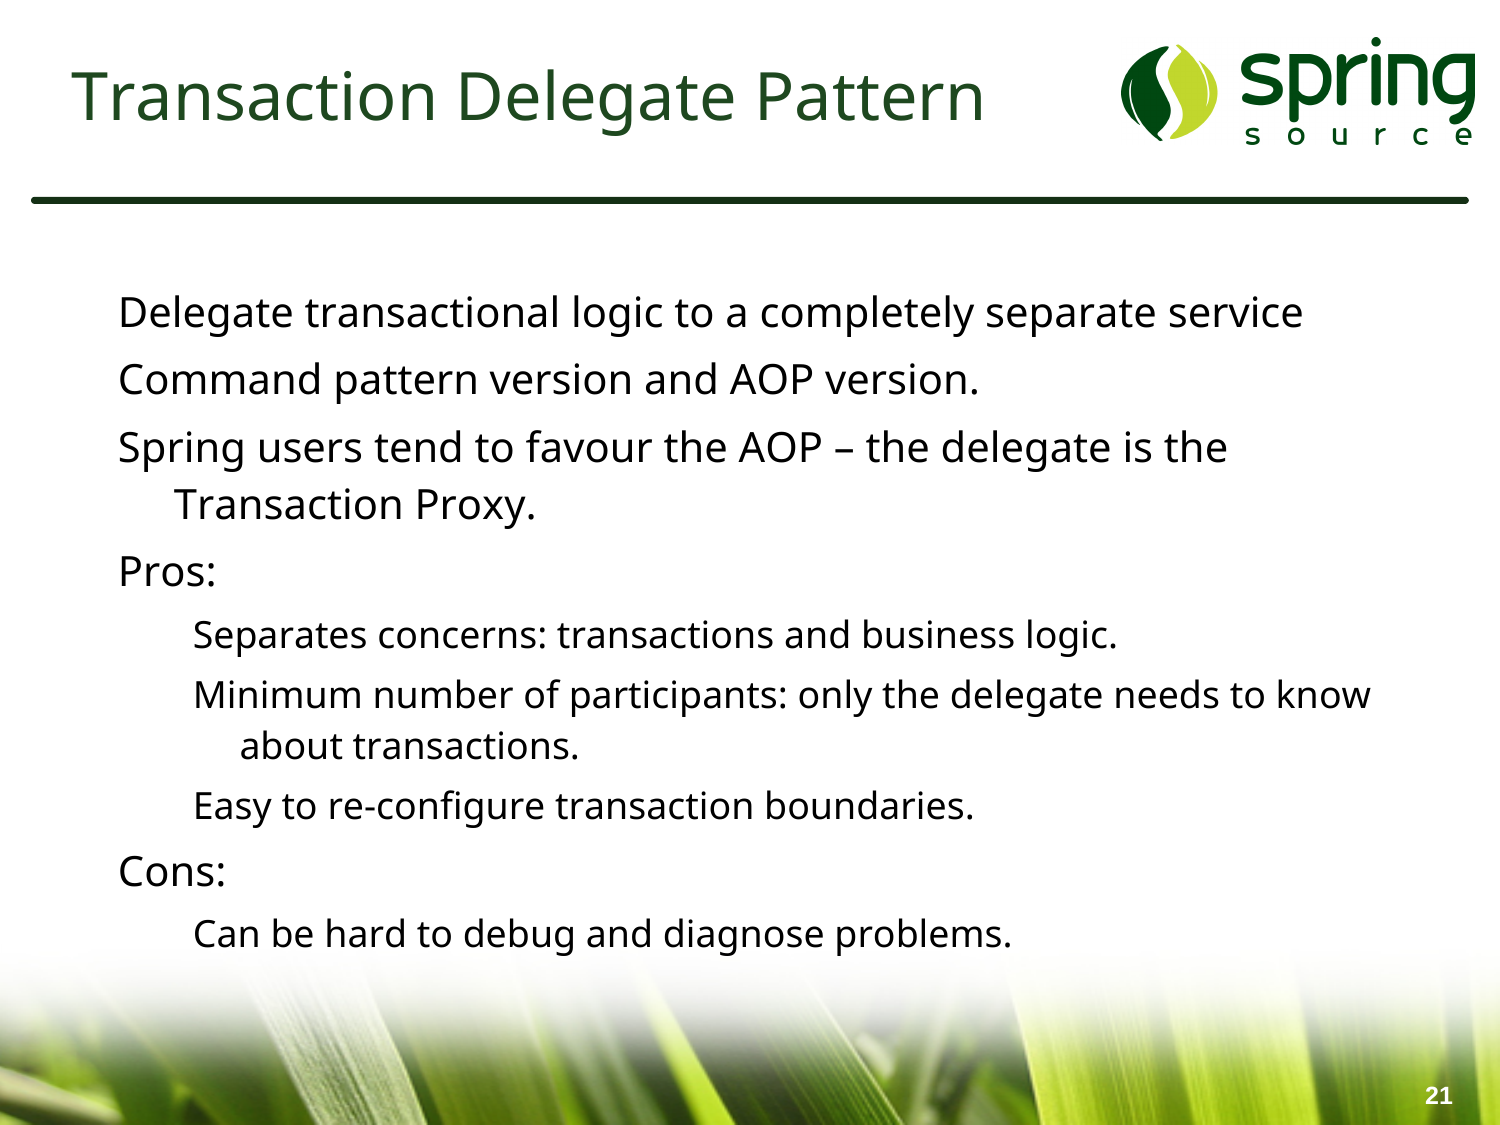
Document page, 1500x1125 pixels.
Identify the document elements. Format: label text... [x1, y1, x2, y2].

picture [1121, 37, 1475, 145]
picture [0, 944, 1500, 1125]
list Delegate transactional logic to a completely separate service Command pattern version and AOP version. Spring users tend to favour the AOP – the delegate is the Transaction Proxy. Pros: Separates concerns: transactions and business logic. Minimum number of participants: only the delegate needs to know about transactions. Easy to re-configure transaction boundaries. Cons: Can be hard to debug and diagnose problems. [103, 275, 1394, 952]
title Transaction Delegate Pattern [56, 13, 1089, 176]
